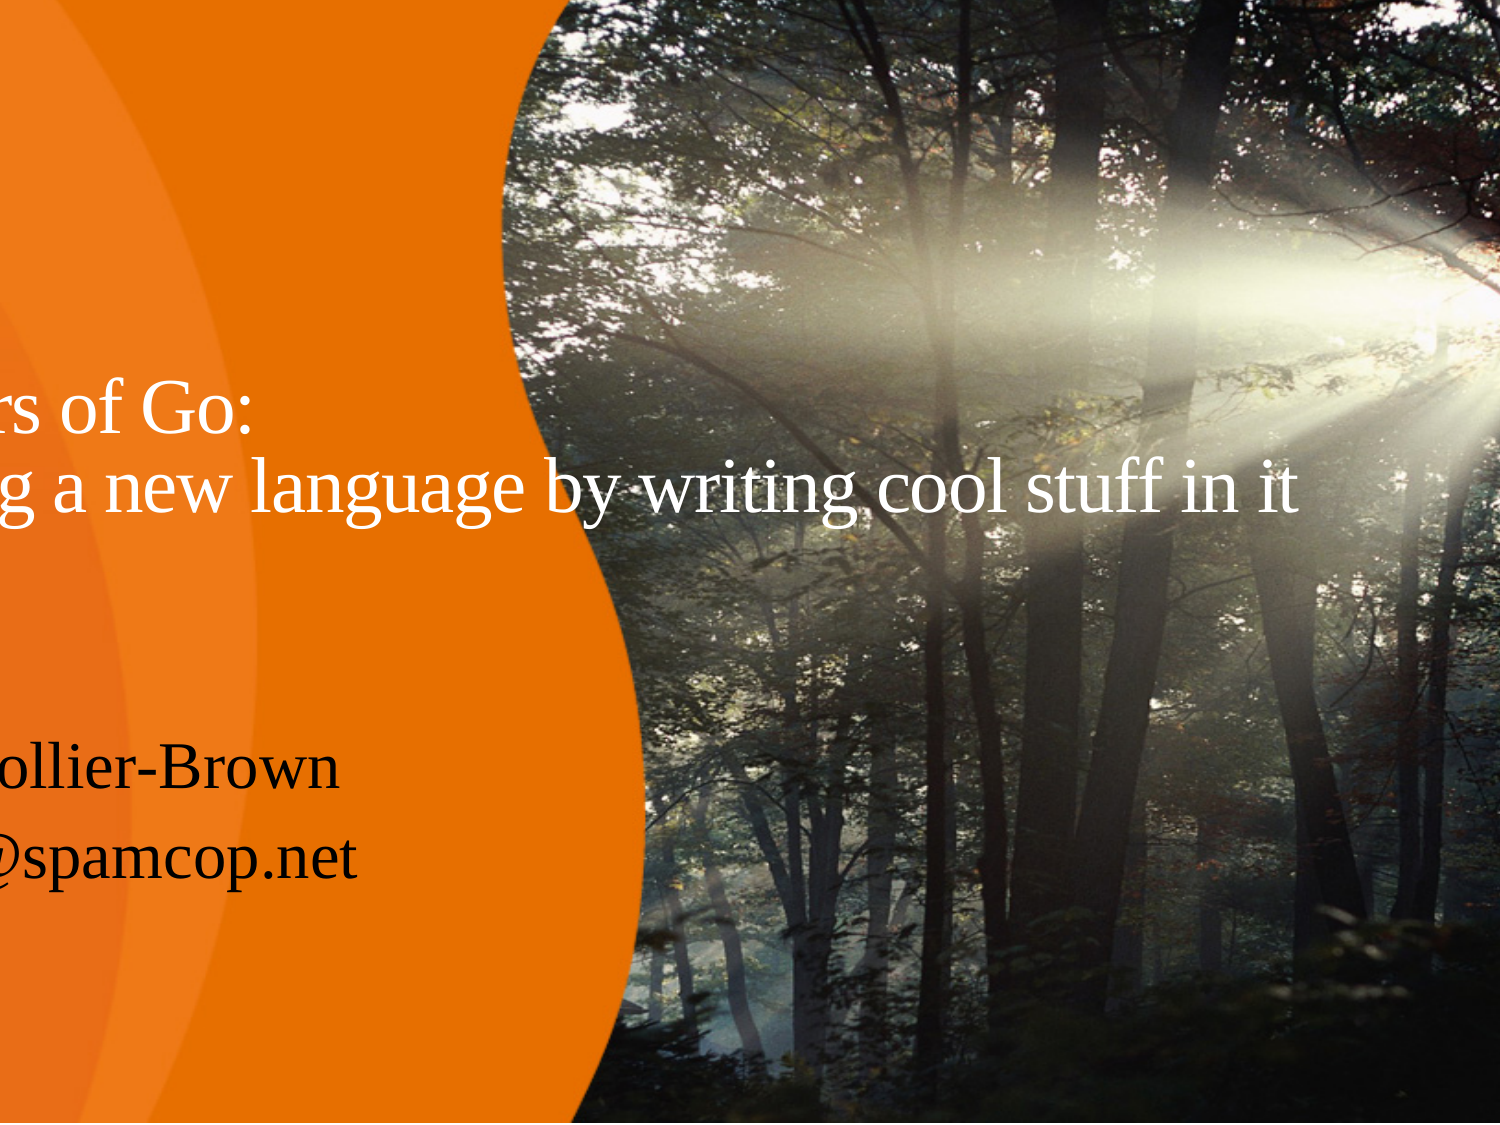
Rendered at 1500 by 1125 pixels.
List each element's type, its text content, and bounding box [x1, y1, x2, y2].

title 13 Hours of Go: Learning a new language by writing cool stuff in it [0, 258, 1363, 641]
list David Collier-Brown davecb@spamcop.net [0, 738, 620, 993]
picture [0, 0, 1500, 1124]
